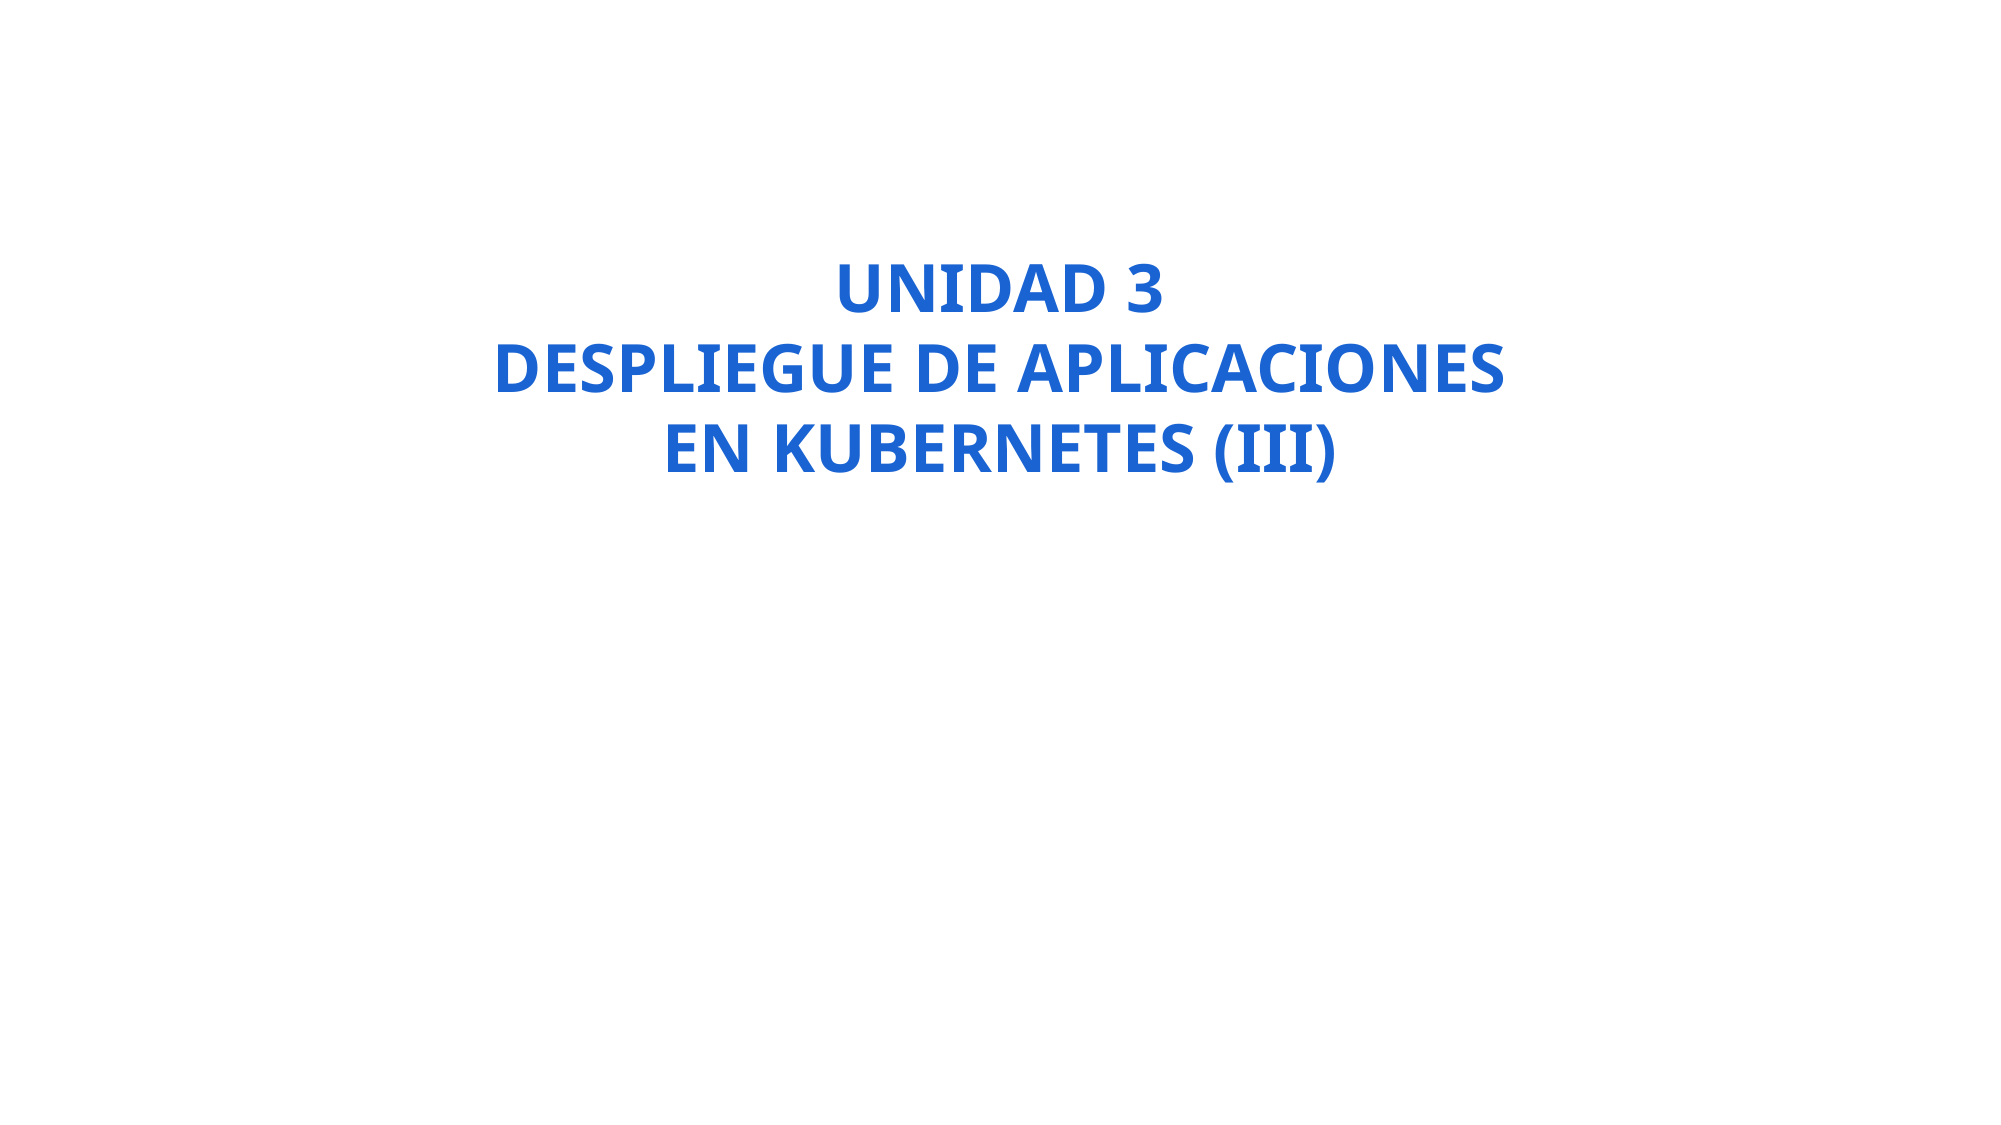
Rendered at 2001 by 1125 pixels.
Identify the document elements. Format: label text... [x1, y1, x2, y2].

text_box UNIDAD 3 DESPLIEGUE DE APLICACIONES EN KUBERNETES (III) [461, 200, 1539, 531]
